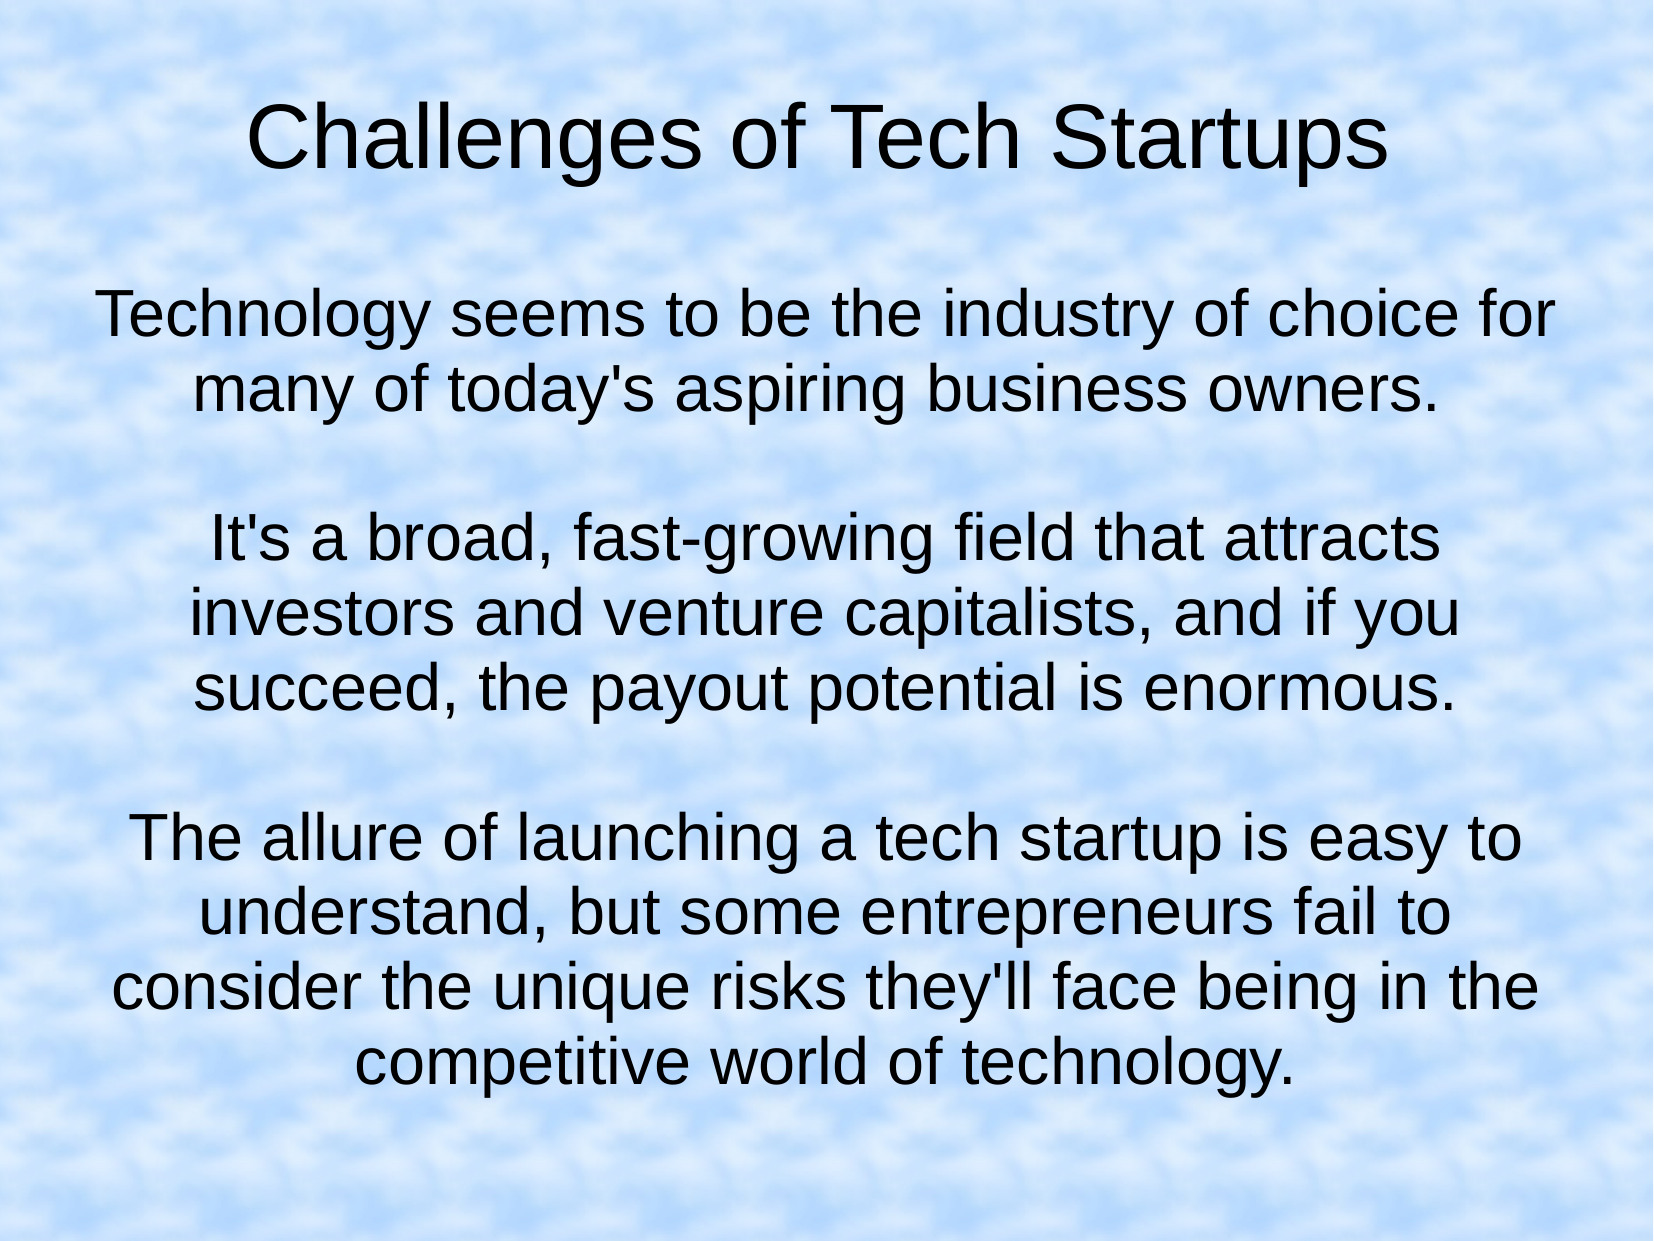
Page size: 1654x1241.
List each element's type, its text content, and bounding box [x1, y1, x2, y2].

picture [0, 0, 1654, 1241]
subtitle Technology seems to be the industry of choice for many of today's aspiring business owners. It's a broad, fast-growing field that attracts investors and venture capitalists, and if you succeed, the payout potential is enormous. The allure of launching a tech startup is easy to understand, but some entrepreneurs fail to consider the unique risks they'll face being in the competitive world of technology. [82, 201, 1571, 1099]
title Challenges of Tech Startups [74, 32, 1563, 241]
